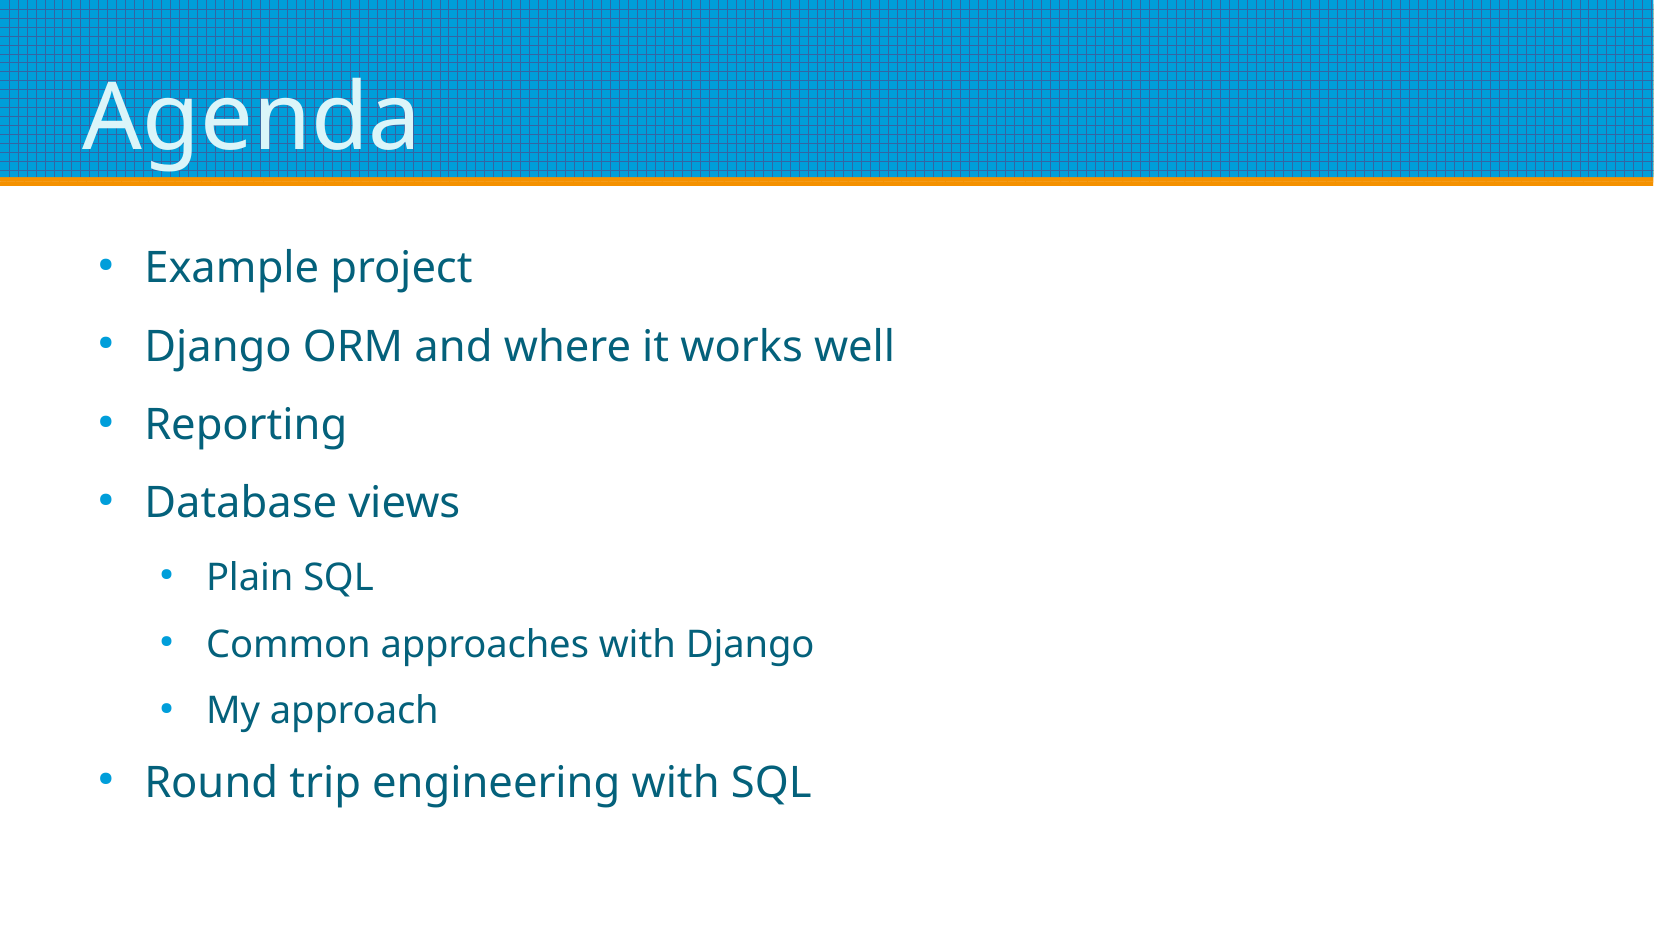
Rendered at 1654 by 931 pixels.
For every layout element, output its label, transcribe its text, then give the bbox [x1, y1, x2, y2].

title Agenda [82, 14, 1571, 178]
list Example project Django ORM and where it works well Reporting Database views Plain SQL Common approaches with Django My approach Round trip engineering with SQL [82, 236, 1571, 813]
